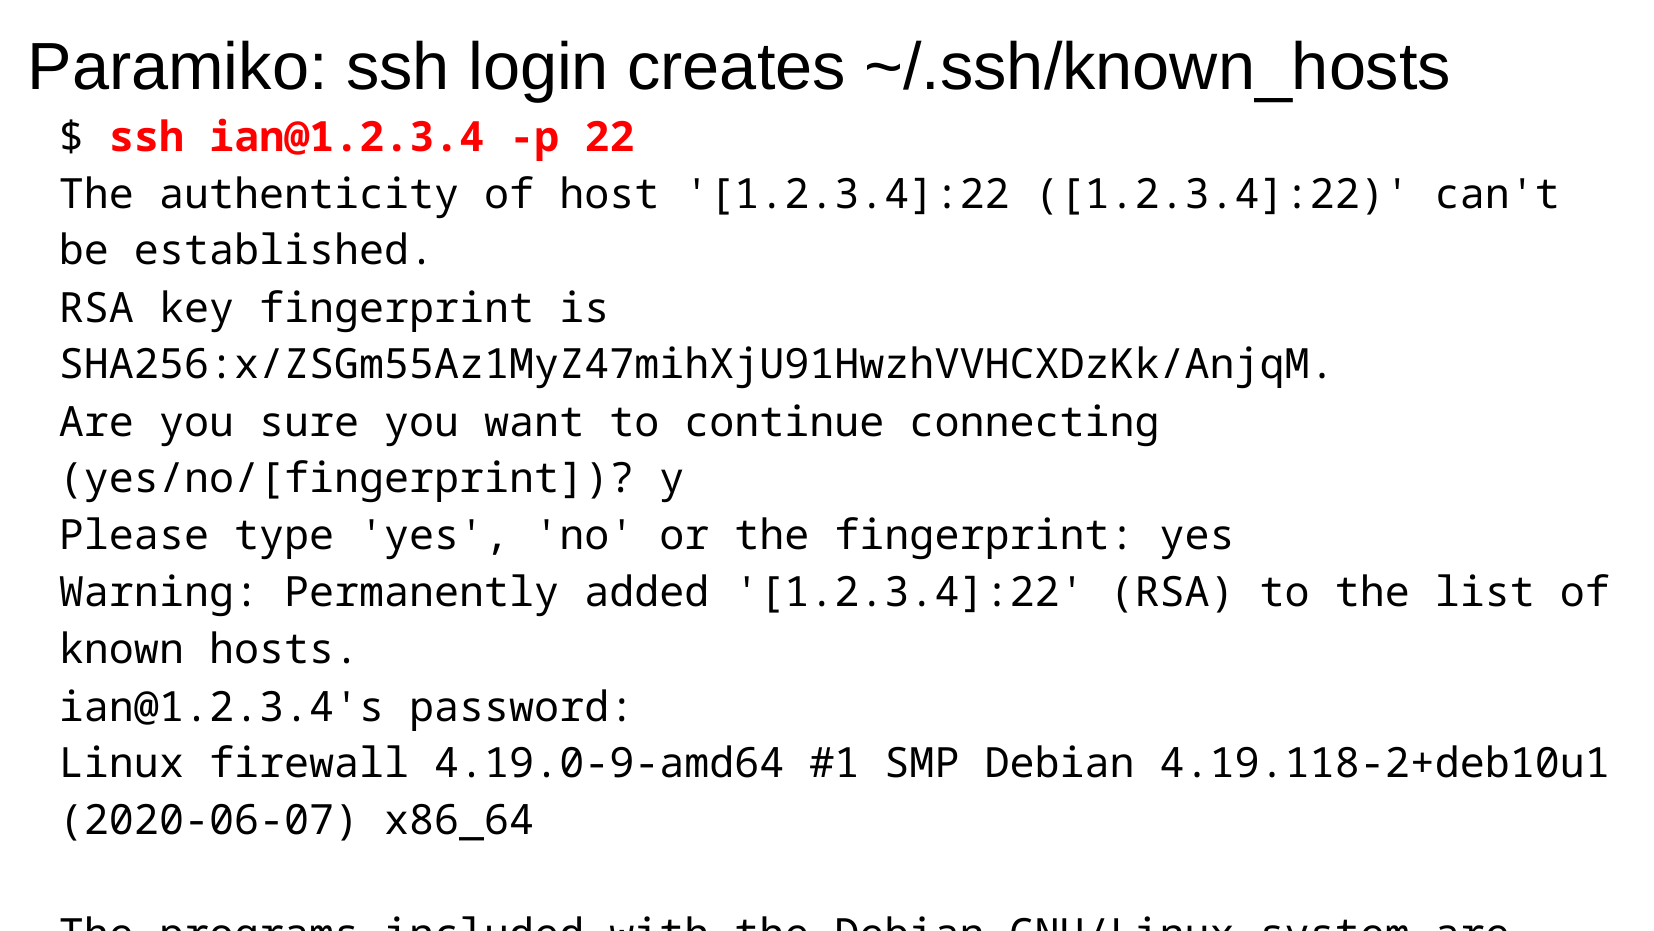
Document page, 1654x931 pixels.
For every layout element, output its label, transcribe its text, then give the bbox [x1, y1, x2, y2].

subtitle $ ssh ian@1.2.3.4 -p 22 The authenticity of host '[1.2.3.4]:22 ([1.2.3.4]:22)' can't be established. RSA key fingerprint is SHA256:x/ZSGm55Az1MyZ47mihXjU91HwzhVVHCXDzKk/AnjqM. Are you sure you want to continue connecting (yes/no/[fingerprint])? y Please type 'yes', 'no' or the fingerprint: yes Warning: Permanently added '[1.2.3.4]:22' (RSA) to the list of known hosts. ian@1.2.3.4's password: Linux firewall 4.19.0-9-amd64 #1 SMP Debian 4.19.118-2+deb10u1 (2020-06-07) x86_64 The programs included with the Debian GNU/Linux system are free software; the exact distribution terms for each program are described in the individual files in /usr/share/doc/*/copyright. Debian GNU/Linux comes with ABSOLUTELY NO WARRANTY, to the extent permitted by applicable law. Last login: Mon Jul 6 16:34:26 2020 from 60.234.107.116 [59, 106, 1630, 931]
title Paramiko: ssh login creates ~/.ssh/known_hosts [27, 28, 1619, 104]
